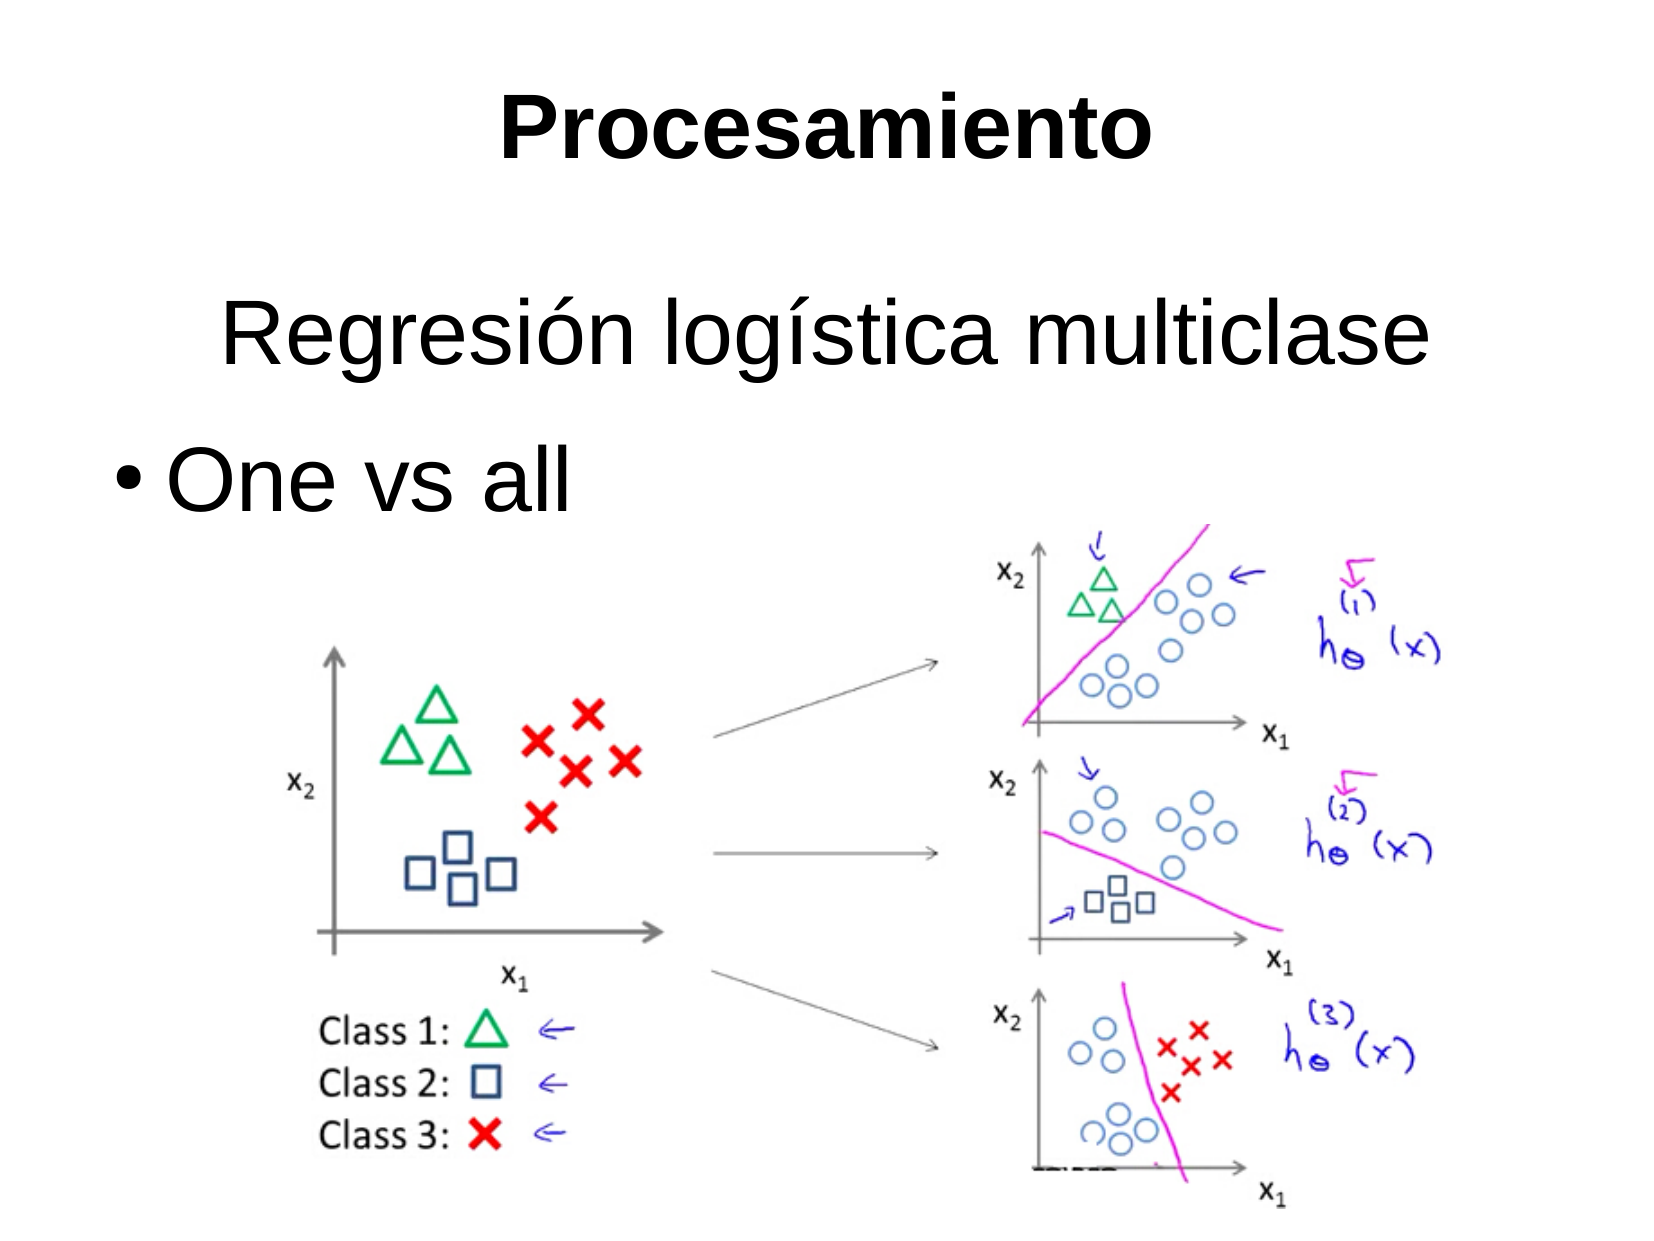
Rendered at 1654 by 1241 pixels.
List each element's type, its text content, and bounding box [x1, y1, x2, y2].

title Procesamiento Regresión logística multiclase [82, 76, 1571, 384]
picture [240, 524, 1448, 1209]
list One vs all [94, 428, 1583, 1149]
